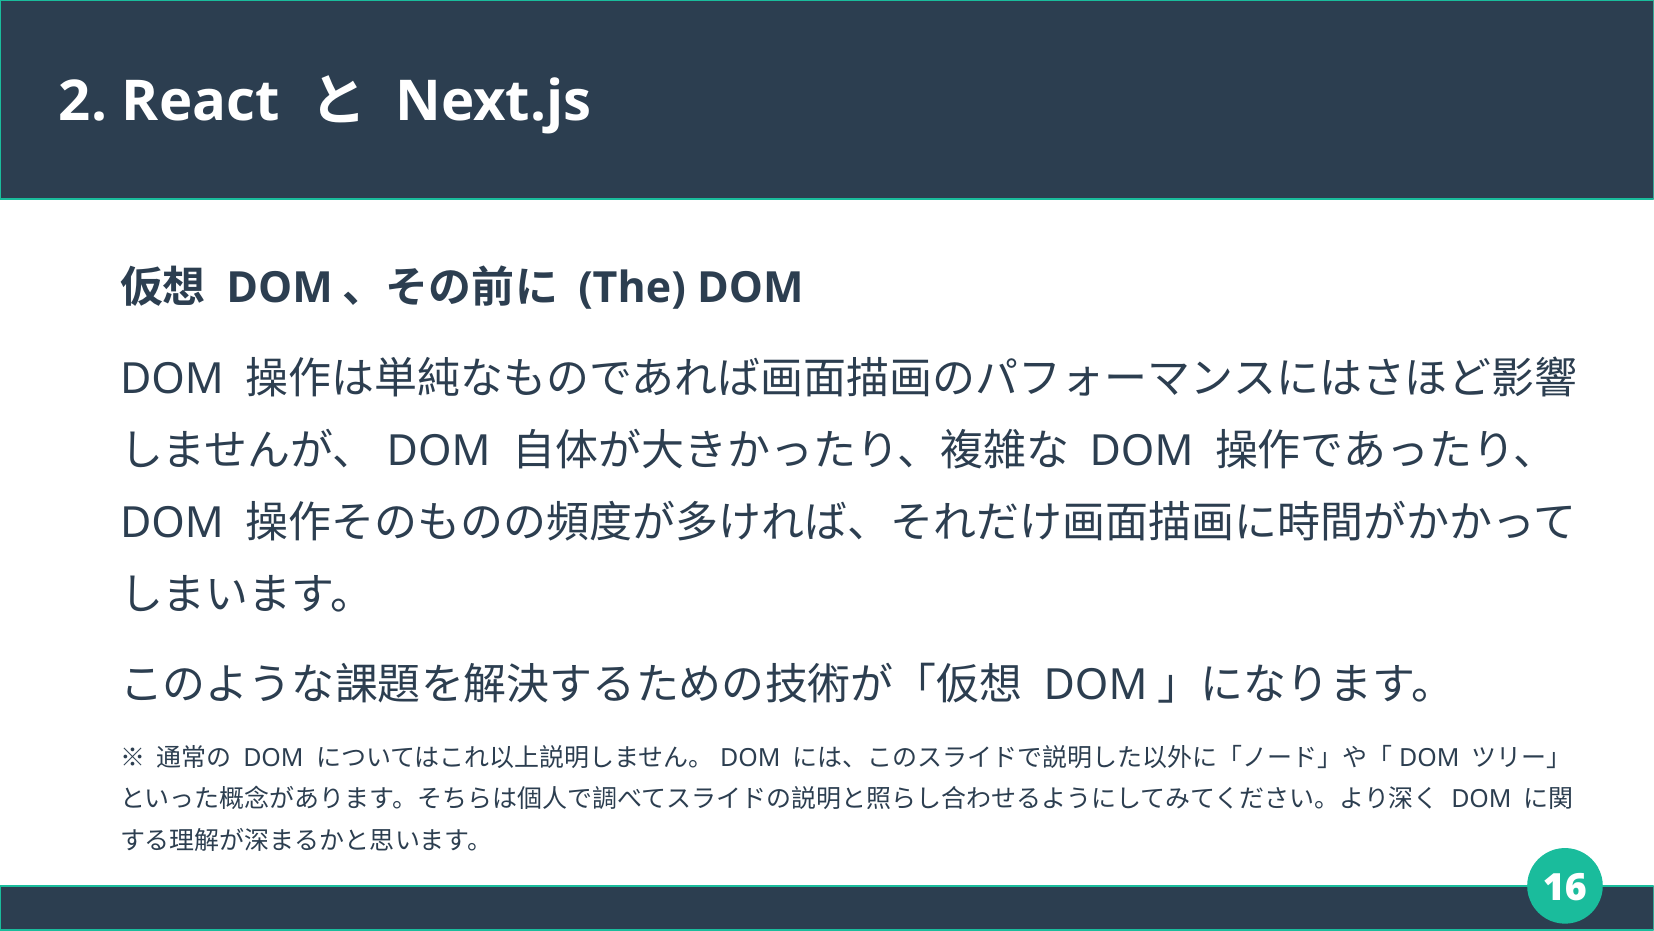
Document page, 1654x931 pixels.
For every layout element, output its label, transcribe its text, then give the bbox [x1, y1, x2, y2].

list 仮想 DOM、その前に (The) DOM DOM 操作は単純なものであれば画面描画のパフォーマンスにはさほど影響しませんが、DOM 自体が大きかったり、複雑な DOM 操作であったり、DOM 操作そのものの頻度が多ければ、それだけ画面描画に時間がかかってしまいます。 このような課題を解決するための技術が「仮想 DOM」になります。 ※ 通常の DOM についてはこれ以上説明しません。DOM には、このスライドで説明した以外に「ノード」や「DOM ツリー」といった概念があります。そちらは個人で調べてスライドの説明と照らし合わせるようにしてみてください。より深く DOM に関する理解が深まるかと思います。 [59, 243, 1595, 864]
title 2. React と Next.js [59, 37, 1595, 156]
